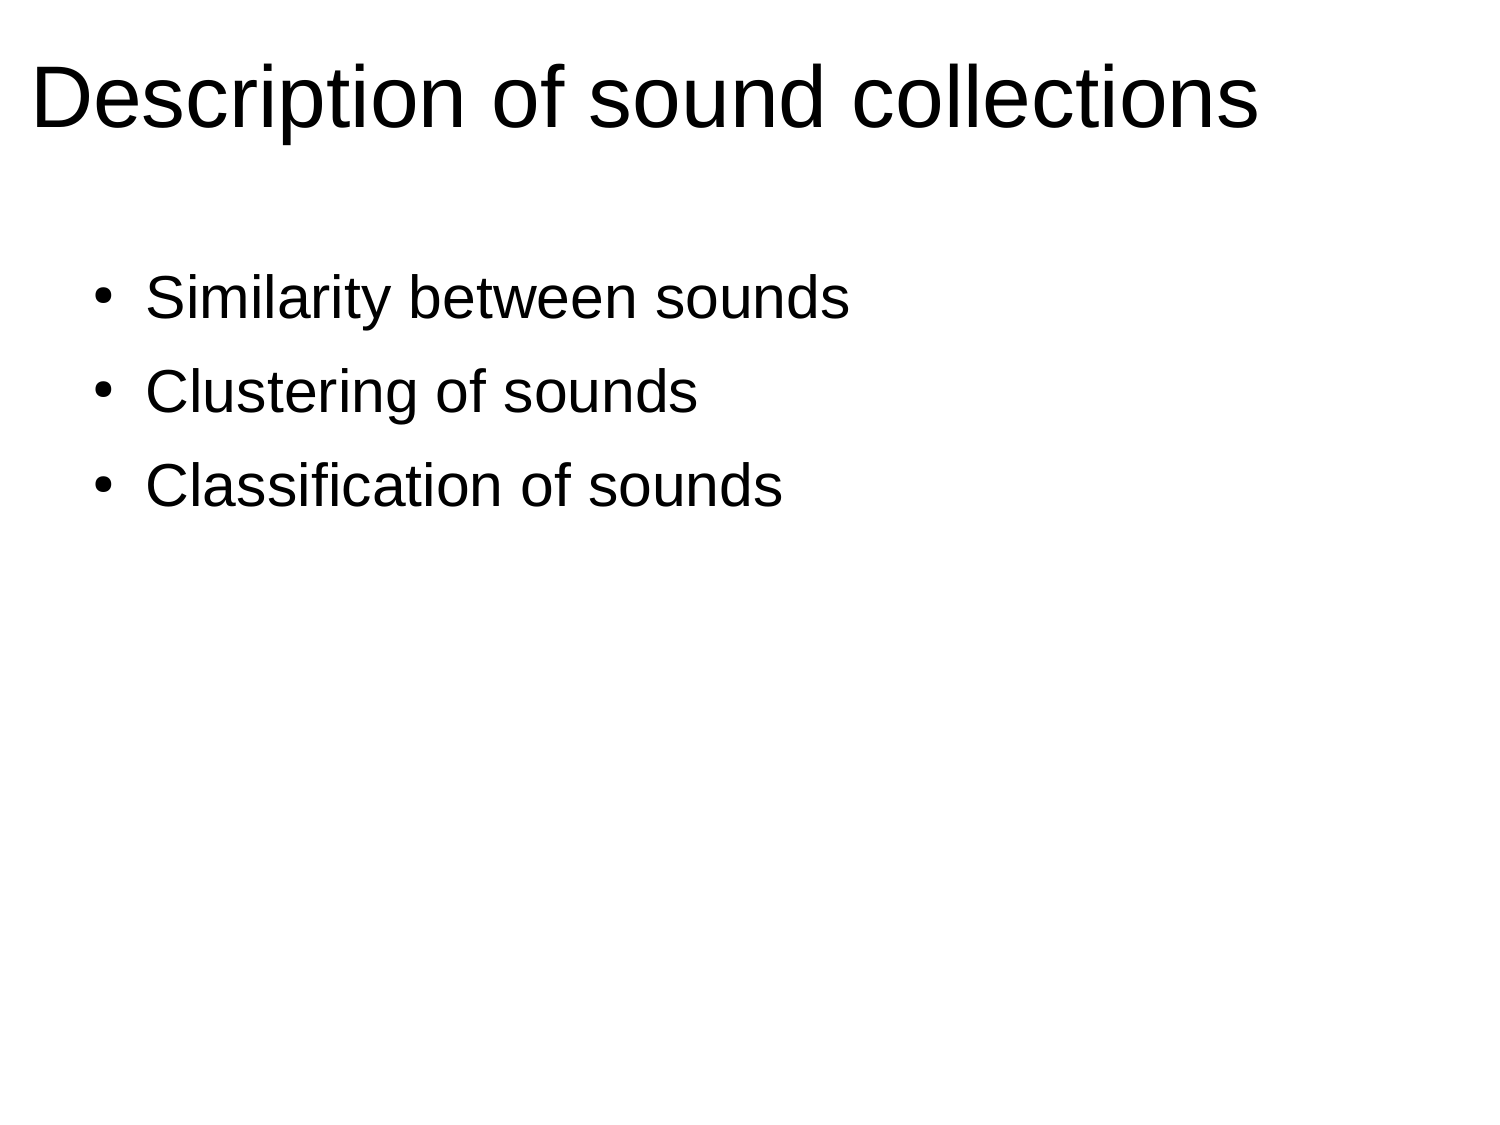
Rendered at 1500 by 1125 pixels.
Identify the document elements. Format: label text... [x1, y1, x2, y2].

list Similarity between sounds Clustering of sounds Classification of sounds [74, 263, 1425, 856]
title Description of sound collections [30, 2, 1381, 191]
